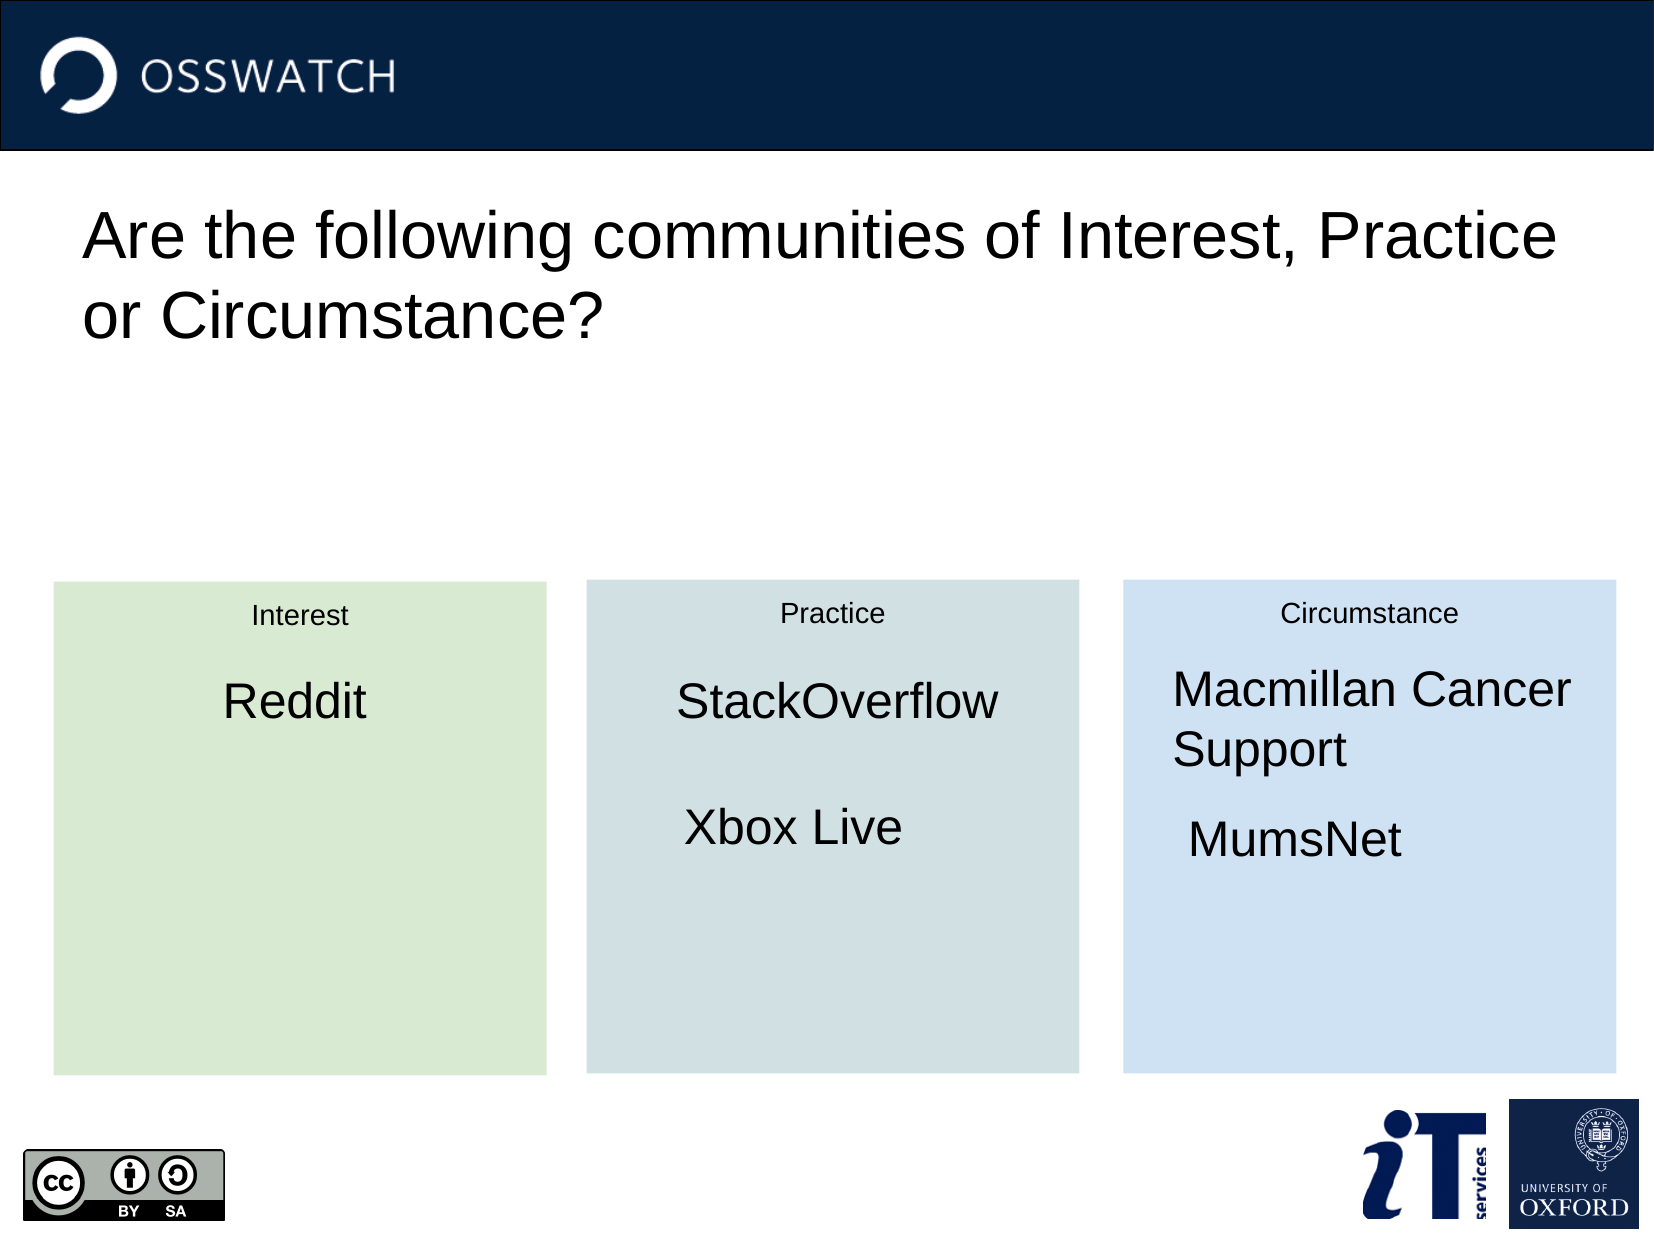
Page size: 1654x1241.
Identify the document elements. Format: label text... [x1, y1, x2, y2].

text_box Interest [53, 581, 547, 1076]
text_box Xbox Live [669, 787, 981, 863]
text_box MumsNet [1173, 799, 1422, 875]
text_box StackOverflow [661, 661, 1024, 737]
text_box Circumstance [1123, 579, 1617, 1074]
text_box Are the following communities of Interest, Practice or Circumstance? [82, 169, 1569, 375]
text_box Practice [586, 579, 1080, 1074]
picture [12, 12, 426, 141]
text_box Reddit [207, 661, 390, 737]
text_box Macmillan Cancer Support [1157, 649, 1654, 769]
picture [23, 1149, 225, 1221]
picture [1509, 1099, 1639, 1229]
picture [1363, 1110, 1486, 1219]
